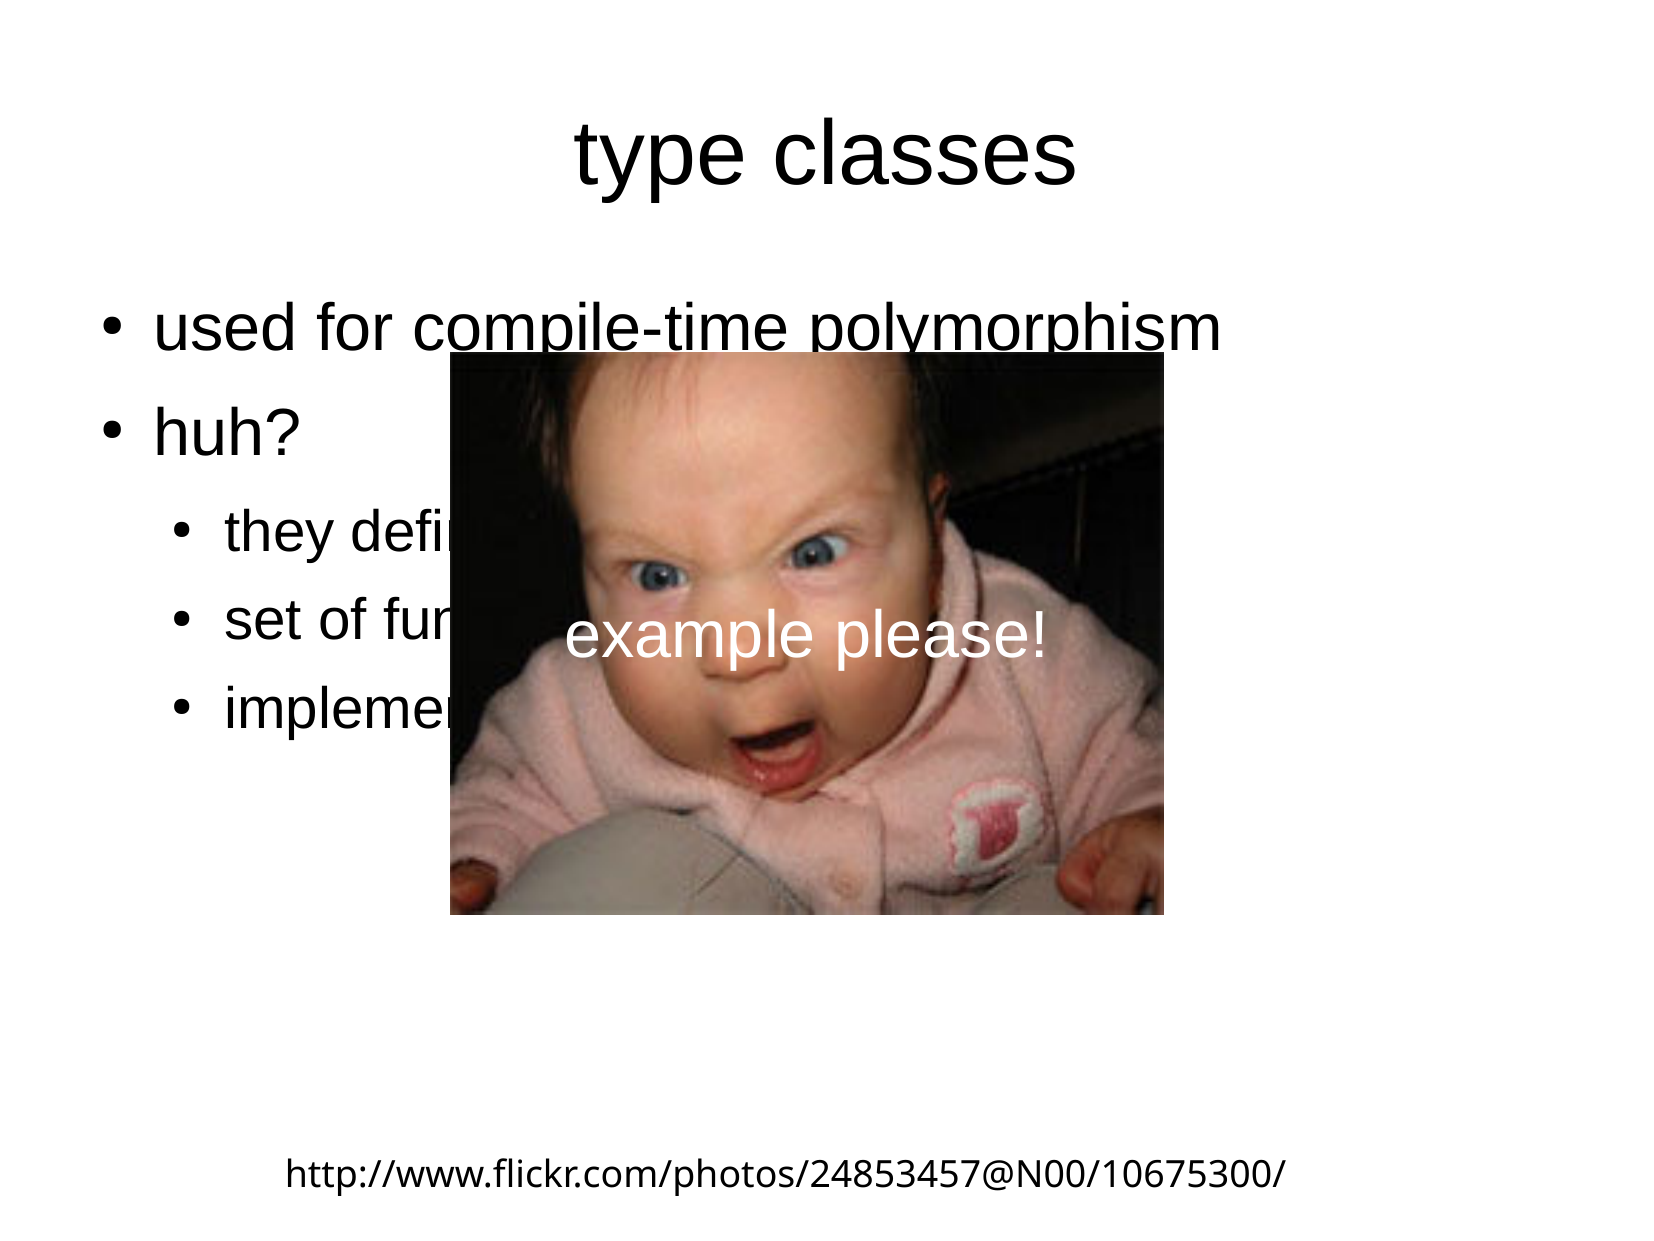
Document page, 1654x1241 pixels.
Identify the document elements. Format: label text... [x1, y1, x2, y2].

list used for compile-time polymorphism huh? they define an interface set of functions implementations for a given type [82, 290, 1571, 1109]
text_box http://www.flickr.com/photos/24853457@N00/10675300/ [270, 1140, 1237, 1204]
picture [450, 352, 1164, 916]
title type classes [82, 49, 1571, 257]
